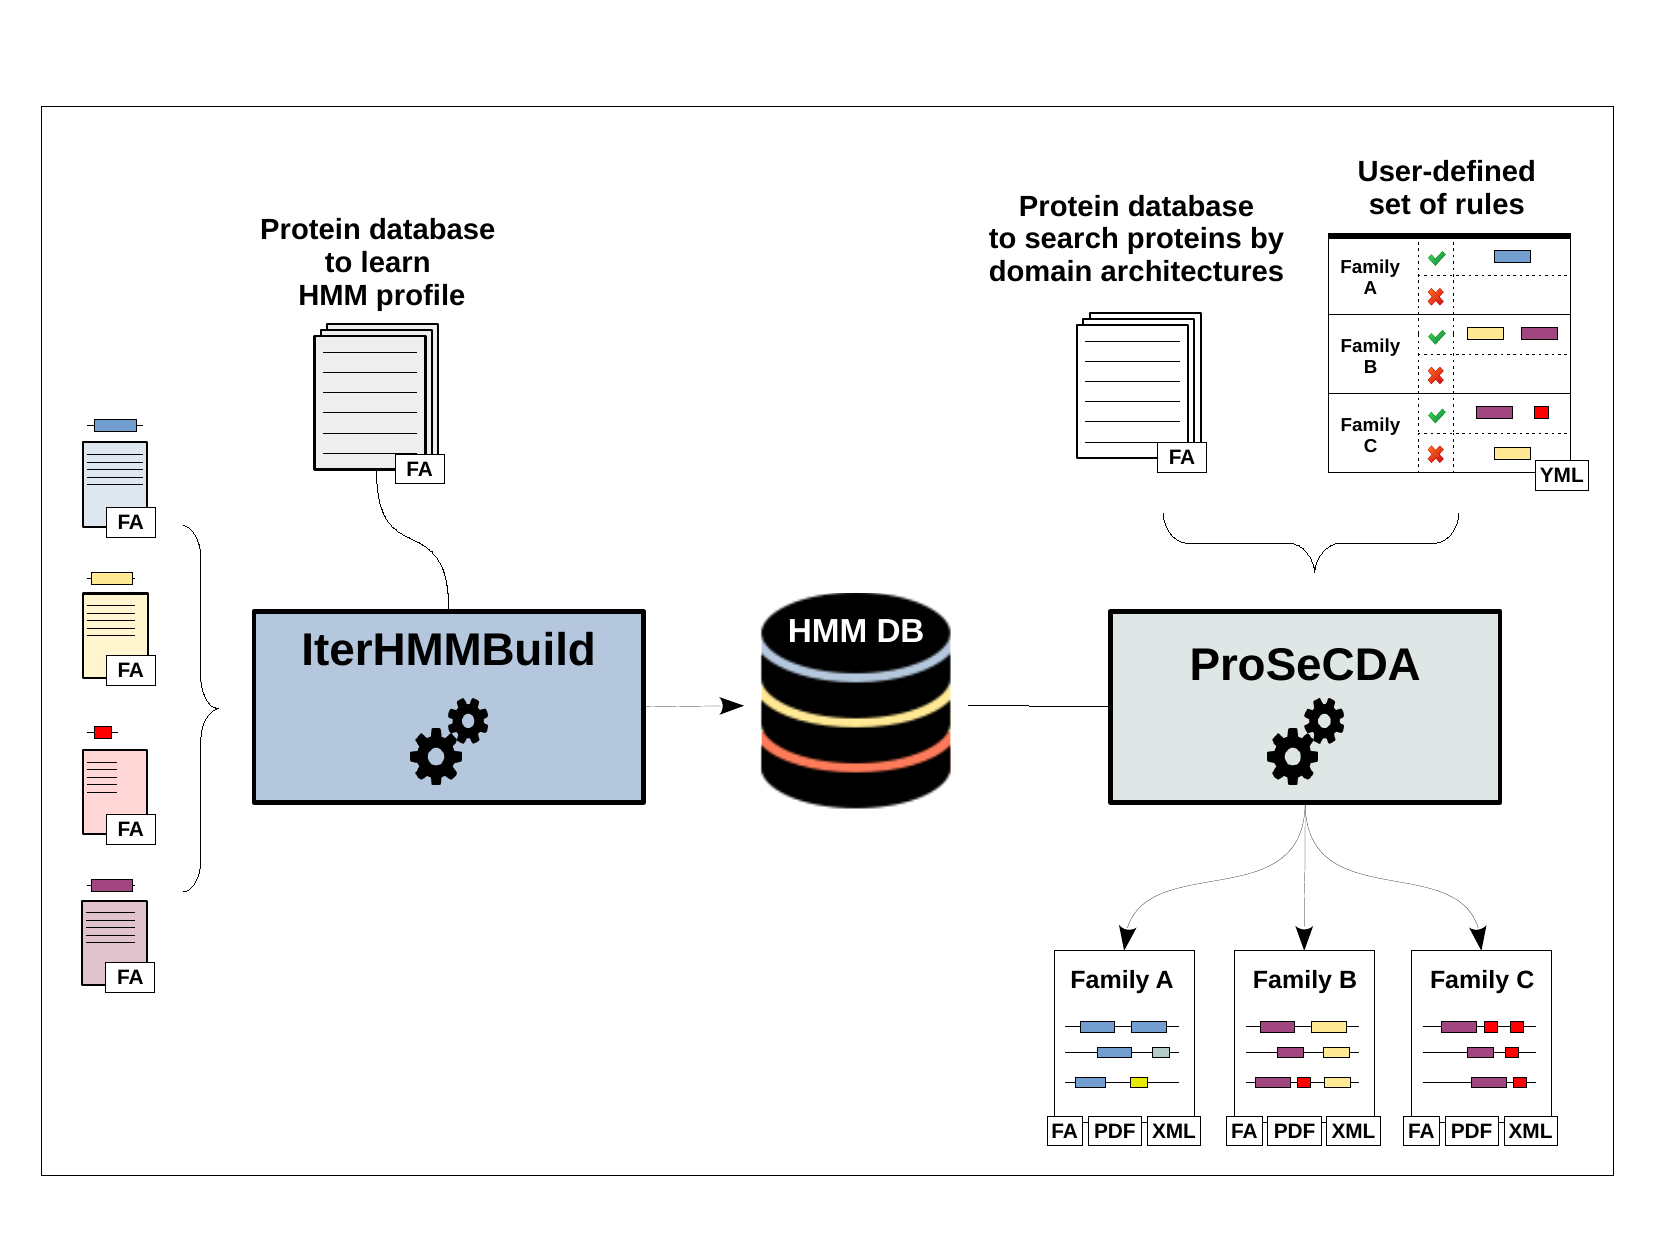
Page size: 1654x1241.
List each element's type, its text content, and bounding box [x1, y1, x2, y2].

text_box FA [1157, 442, 1207, 473]
text_box Family A [1322, 248, 1328, 306]
text_box [1076, 312, 1201, 459]
text_box [1441, 1021, 1477, 1033]
picture [1424, 244, 1449, 271]
text_box XML [1147, 1116, 1201, 1146]
text_box FA [1047, 1116, 1083, 1146]
text_box [1130, 1077, 1148, 1088]
picture [1424, 323, 1449, 350]
text_box PDF [1088, 1116, 1142, 1146]
text_box XML [1326, 1116, 1381, 1146]
text_box Family A [1329, 248, 1418, 306]
picture [1422, 282, 1450, 312]
text_box [82, 442, 148, 527]
text_box [1476, 406, 1513, 419]
text_box [1260, 1021, 1295, 1033]
text_box [1484, 1021, 1498, 1033]
picture [1267, 698, 1344, 785]
text_box Family B [1322, 327, 1418, 385]
text_box [1505, 1047, 1519, 1058]
text_box [82, 900, 148, 985]
text_box [1255, 1077, 1291, 1088]
text_box [1080, 1021, 1115, 1033]
text_box [1297, 1077, 1311, 1088]
picture [410, 698, 488, 785]
text_box [1494, 250, 1531, 263]
text_box [1097, 1047, 1132, 1058]
text_box Family B [1232, 958, 1378, 1002]
text_box [1152, 1047, 1170, 1058]
text_box [1311, 1021, 1347, 1033]
text_box [94, 726, 112, 739]
text_box PDF [1445, 1116, 1499, 1146]
text_box [1510, 1021, 1524, 1033]
text_box Family C [1410, 958, 1555, 1002]
text_box [94, 419, 137, 432]
text_box [82, 593, 148, 678]
text_box FA [1226, 1116, 1263, 1146]
text_box HMM DB [761, 604, 951, 662]
text_box [314, 324, 439, 470]
text_box XML [1504, 1116, 1558, 1146]
picture [1422, 360, 1450, 391]
text_box [1075, 1077, 1106, 1088]
text_box PDF [1267, 1116, 1322, 1146]
text_box User-defined set of rules [1322, 147, 1571, 229]
text_box FA [105, 962, 155, 993]
text_box [1324, 1077, 1351, 1088]
text_box [1277, 1047, 1304, 1058]
text_box Protein database to search proteins by domain architectures [962, 182, 1312, 296]
text_box Protein database to learn HMM profile [224, 205, 532, 319]
text_box Family A [1049, 958, 1195, 1002]
text_box [1131, 1021, 1167, 1033]
text_box [1521, 327, 1558, 340]
text_box [1323, 1047, 1350, 1058]
text_box [1513, 1077, 1527, 1088]
text_box ProSeCDA [1110, 611, 1501, 803]
text_box [1467, 1047, 1494, 1058]
text_box [1471, 1077, 1507, 1088]
text_box IterHMMBuild [253, 611, 644, 803]
text_box FA [395, 454, 445, 484]
text_box FA [106, 507, 156, 538]
text_box YML [1535, 460, 1589, 491]
picture [1424, 402, 1449, 429]
text_box FA [106, 655, 156, 686]
picture [1422, 439, 1450, 469]
text_box [1534, 406, 1549, 419]
text_box [1494, 447, 1531, 460]
text_box [91, 879, 133, 892]
text_box FA [106, 814, 156, 845]
text_box [1467, 327, 1504, 340]
text_box [82, 750, 148, 835]
picture [744, 593, 969, 818]
text_box [91, 572, 133, 585]
text_box Family C [1322, 406, 1419, 464]
text_box FA [1403, 1116, 1440, 1146]
